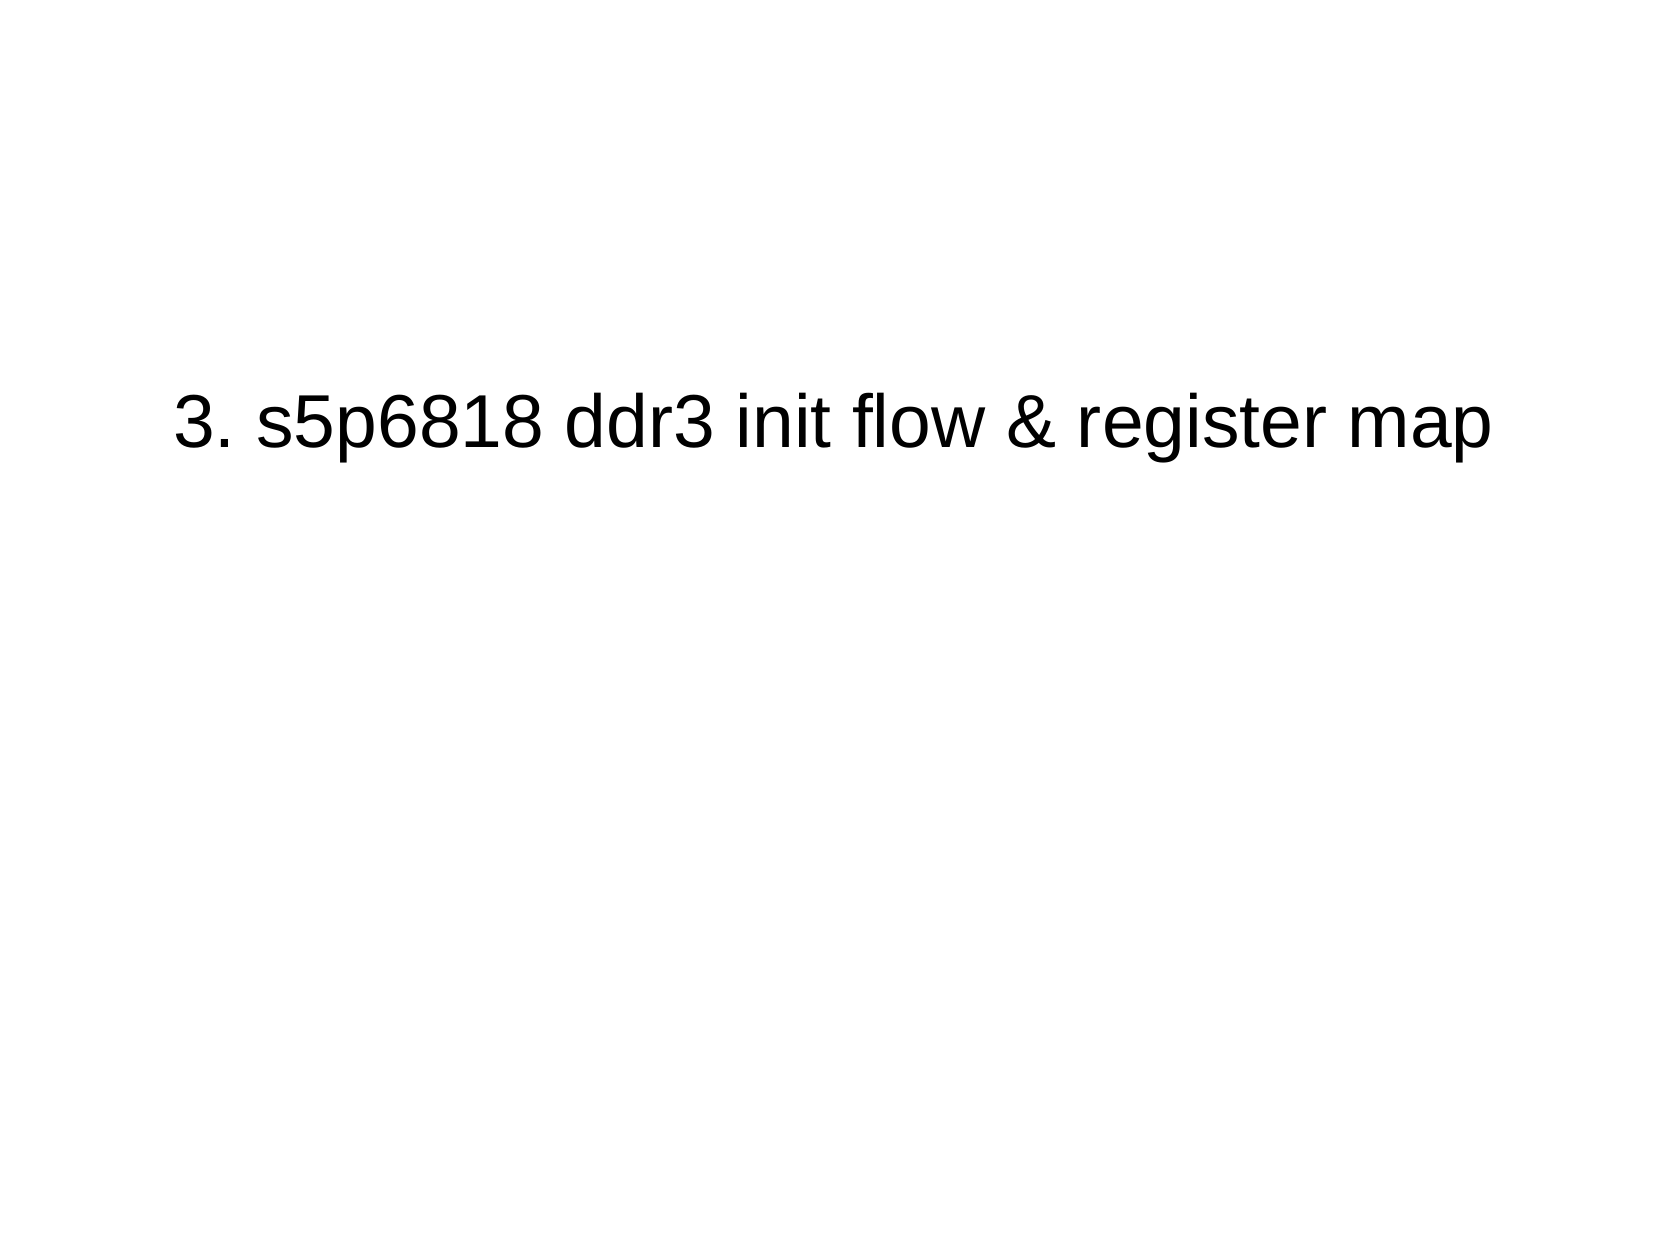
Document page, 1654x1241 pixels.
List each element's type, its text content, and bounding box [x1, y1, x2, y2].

title 3. s5p6818 ddr3 init flow & register map [90, 317, 1579, 526]
